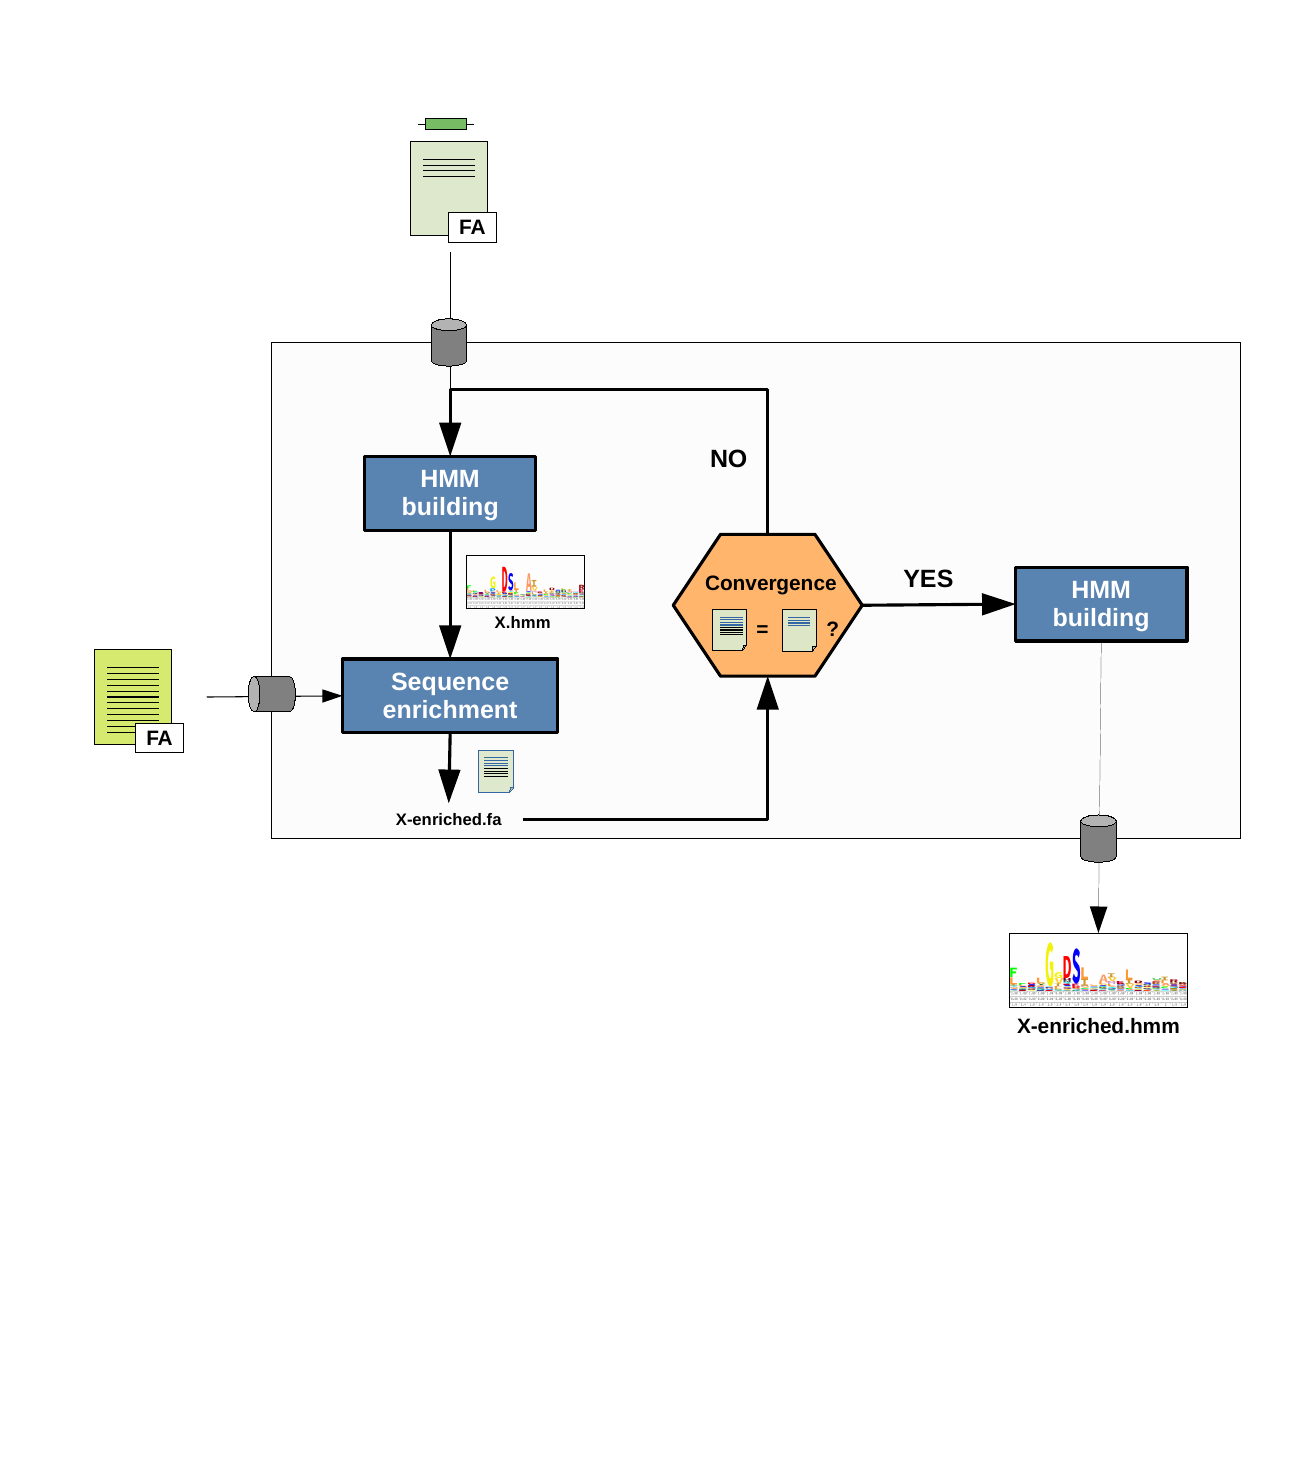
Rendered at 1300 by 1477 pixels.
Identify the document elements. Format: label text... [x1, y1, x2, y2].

text_box X.hmm [451, 579, 472, 616]
text_box YES [872, 557, 985, 600]
text_box Sequence enrichment [342, 658, 558, 733]
text_box FA [448, 212, 497, 243]
text_box X.hmm [472, 605, 573, 645]
text_box [94, 649, 172, 745]
text_box FA [135, 723, 184, 753]
text_box HMM building [364, 456, 536, 531]
text_box X-enriched.hmm [980, 1007, 1217, 1046]
text_box Convergence [685, 563, 857, 603]
text_box [425, 118, 467, 130]
text_box ? [809, 609, 857, 654]
text_box NO [687, 437, 771, 481]
picture [466, 555, 585, 609]
text_box [256, 326, 1241, 863]
text_box = [741, 609, 783, 653]
picture [1009, 933, 1188, 1007]
text_box HMM building [1015, 567, 1187, 642]
text_box [410, 141, 488, 236]
text_box X-enriched.fa [375, 803, 523, 837]
